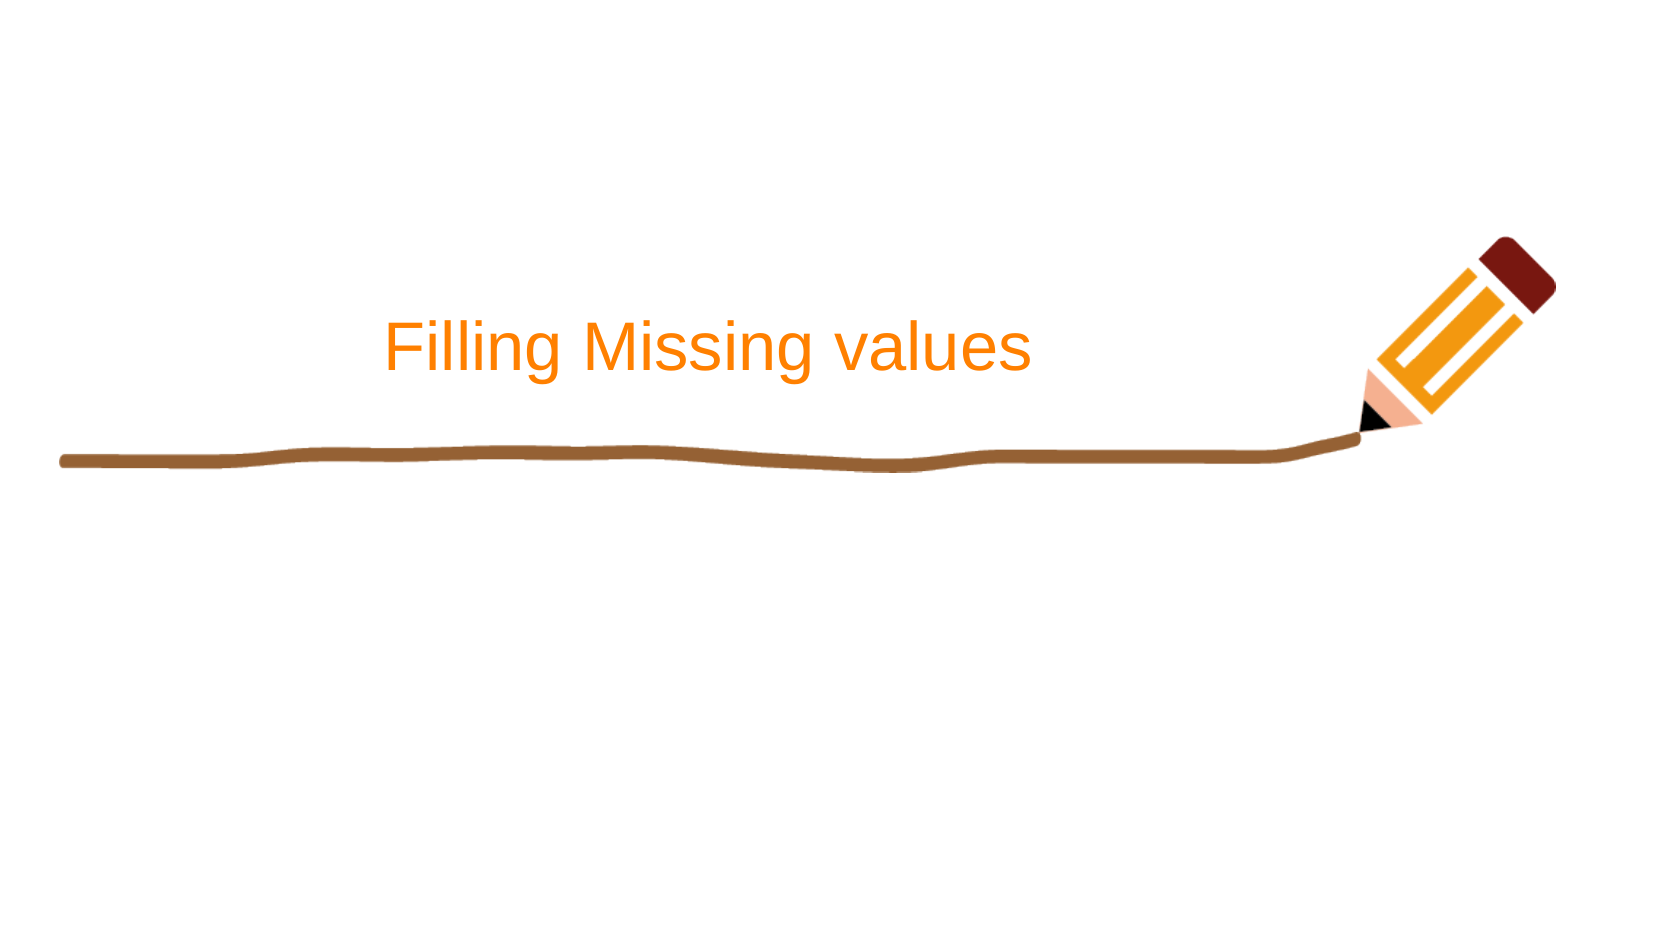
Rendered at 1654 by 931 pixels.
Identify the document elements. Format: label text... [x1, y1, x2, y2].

picture [59, 236, 1556, 473]
title Filling Missing values [88, 265, 1329, 429]
